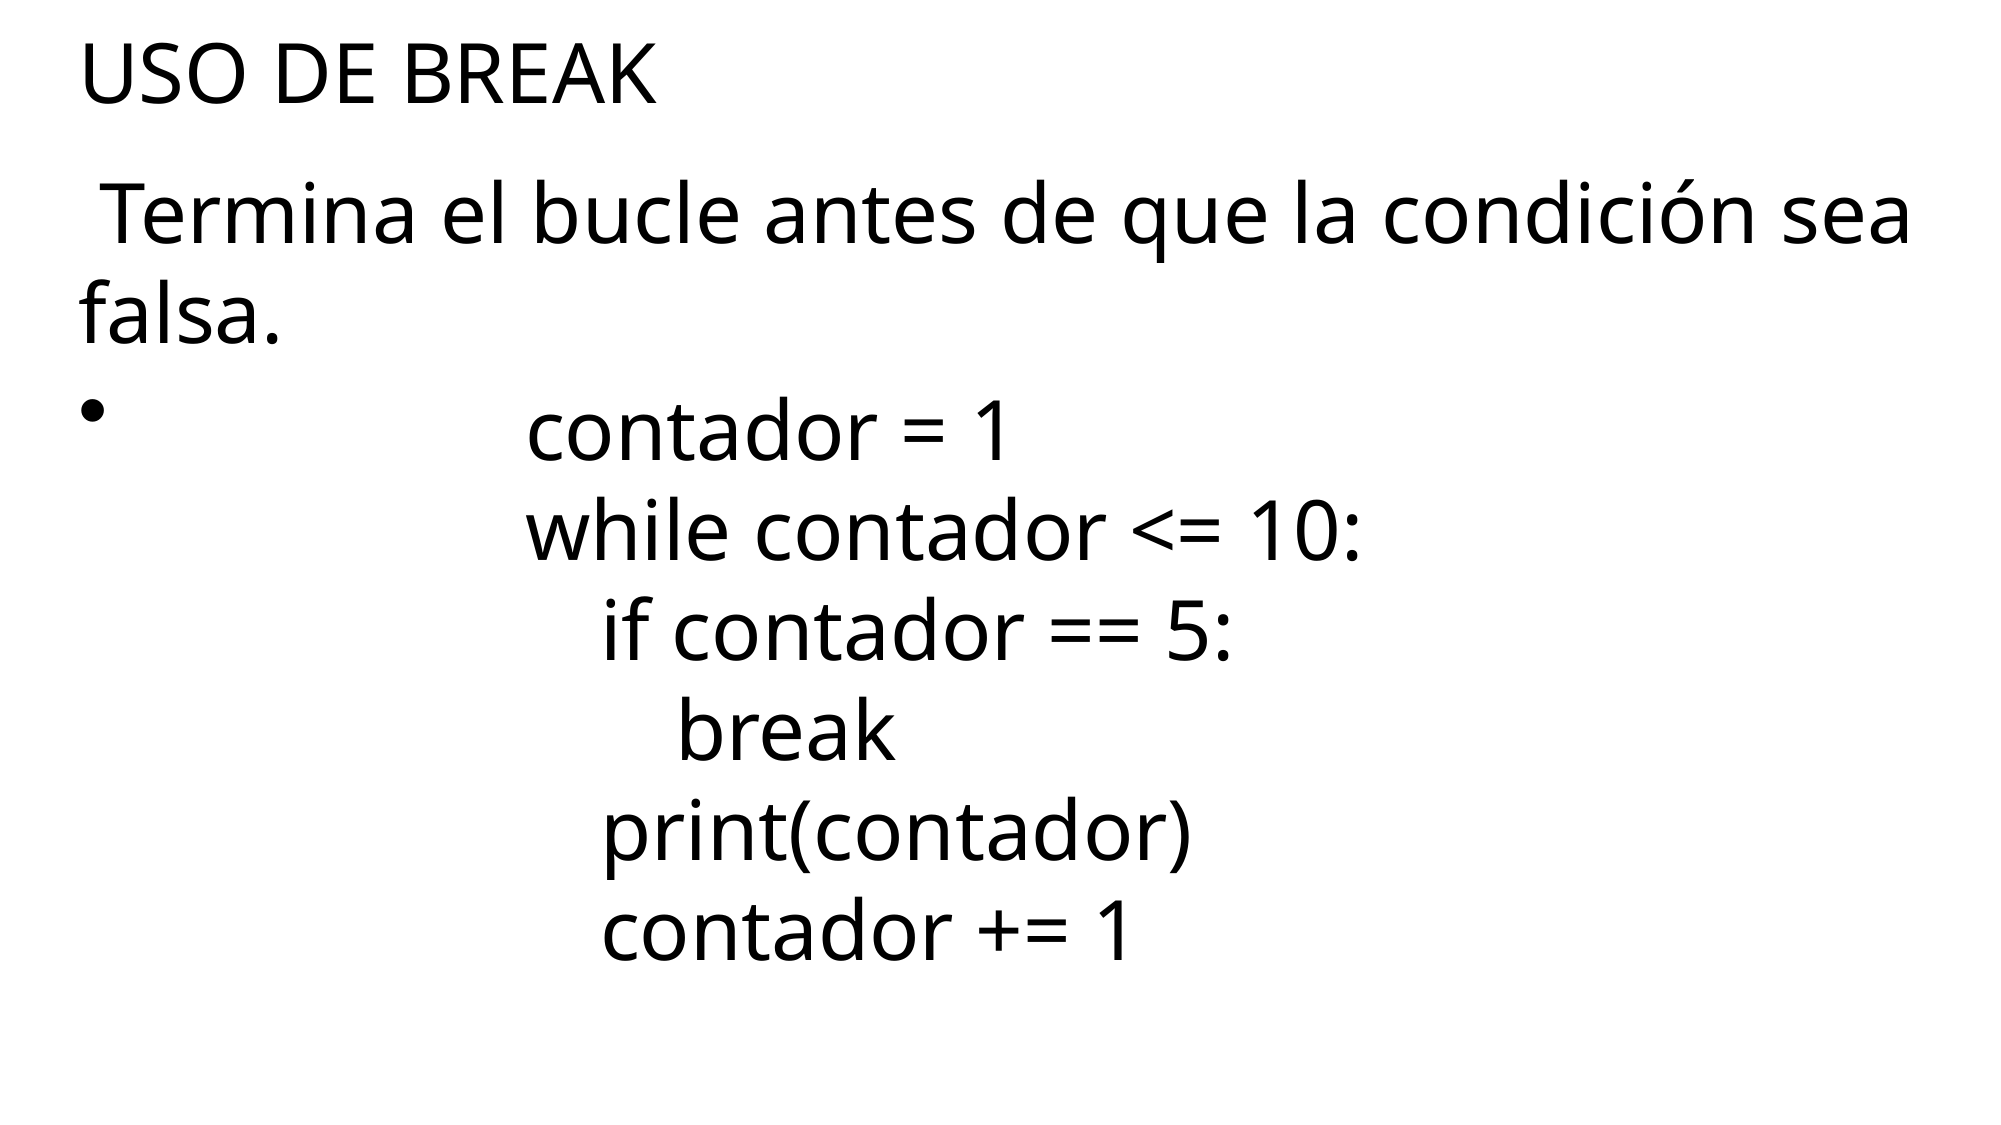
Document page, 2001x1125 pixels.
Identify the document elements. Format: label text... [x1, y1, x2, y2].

text_box Termina el bucle antes de que la condición sea falsa. [63, 152, 2000, 370]
text_box USO DE BREAK [63, 13, 663, 130]
text_box contador = 1 while contador <= 10: if contador == 5: break print(contador) contador += 1 [509, 369, 1526, 991]
